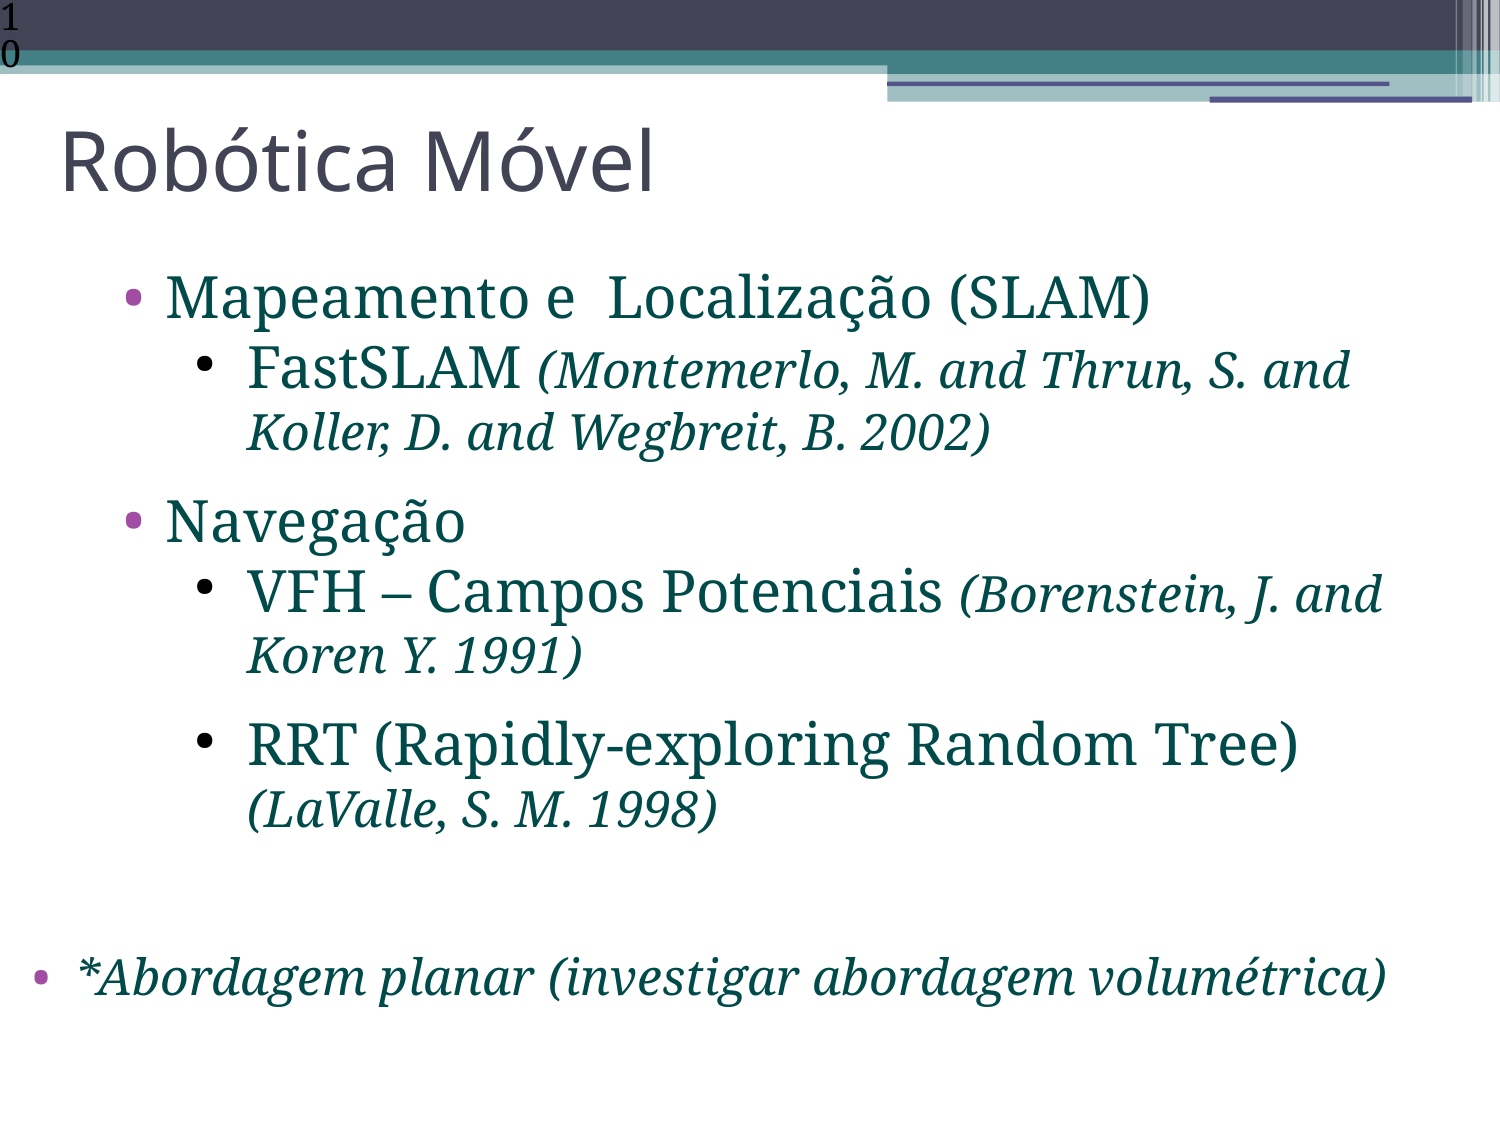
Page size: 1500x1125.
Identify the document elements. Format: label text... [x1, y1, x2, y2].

list *Abordagem planar (investigar abordagem volumétrica) [0, 862, 1477, 1111]
list Mapeamento e Localização (SLAM) FastSLAM (Montemerlo, M. and Thrun, S. and Koller, D. and Wegbreit, B. 2002) Navegação VFH – Campos Potenciais (Borenstein, J. and Koren Y. 1991) RRT (Rapidly-exploring Random Tree) (LaValle, S. M. 1998) [91, 177, 1441, 862]
title Robótica Móvel [43, 70, 1394, 246]
